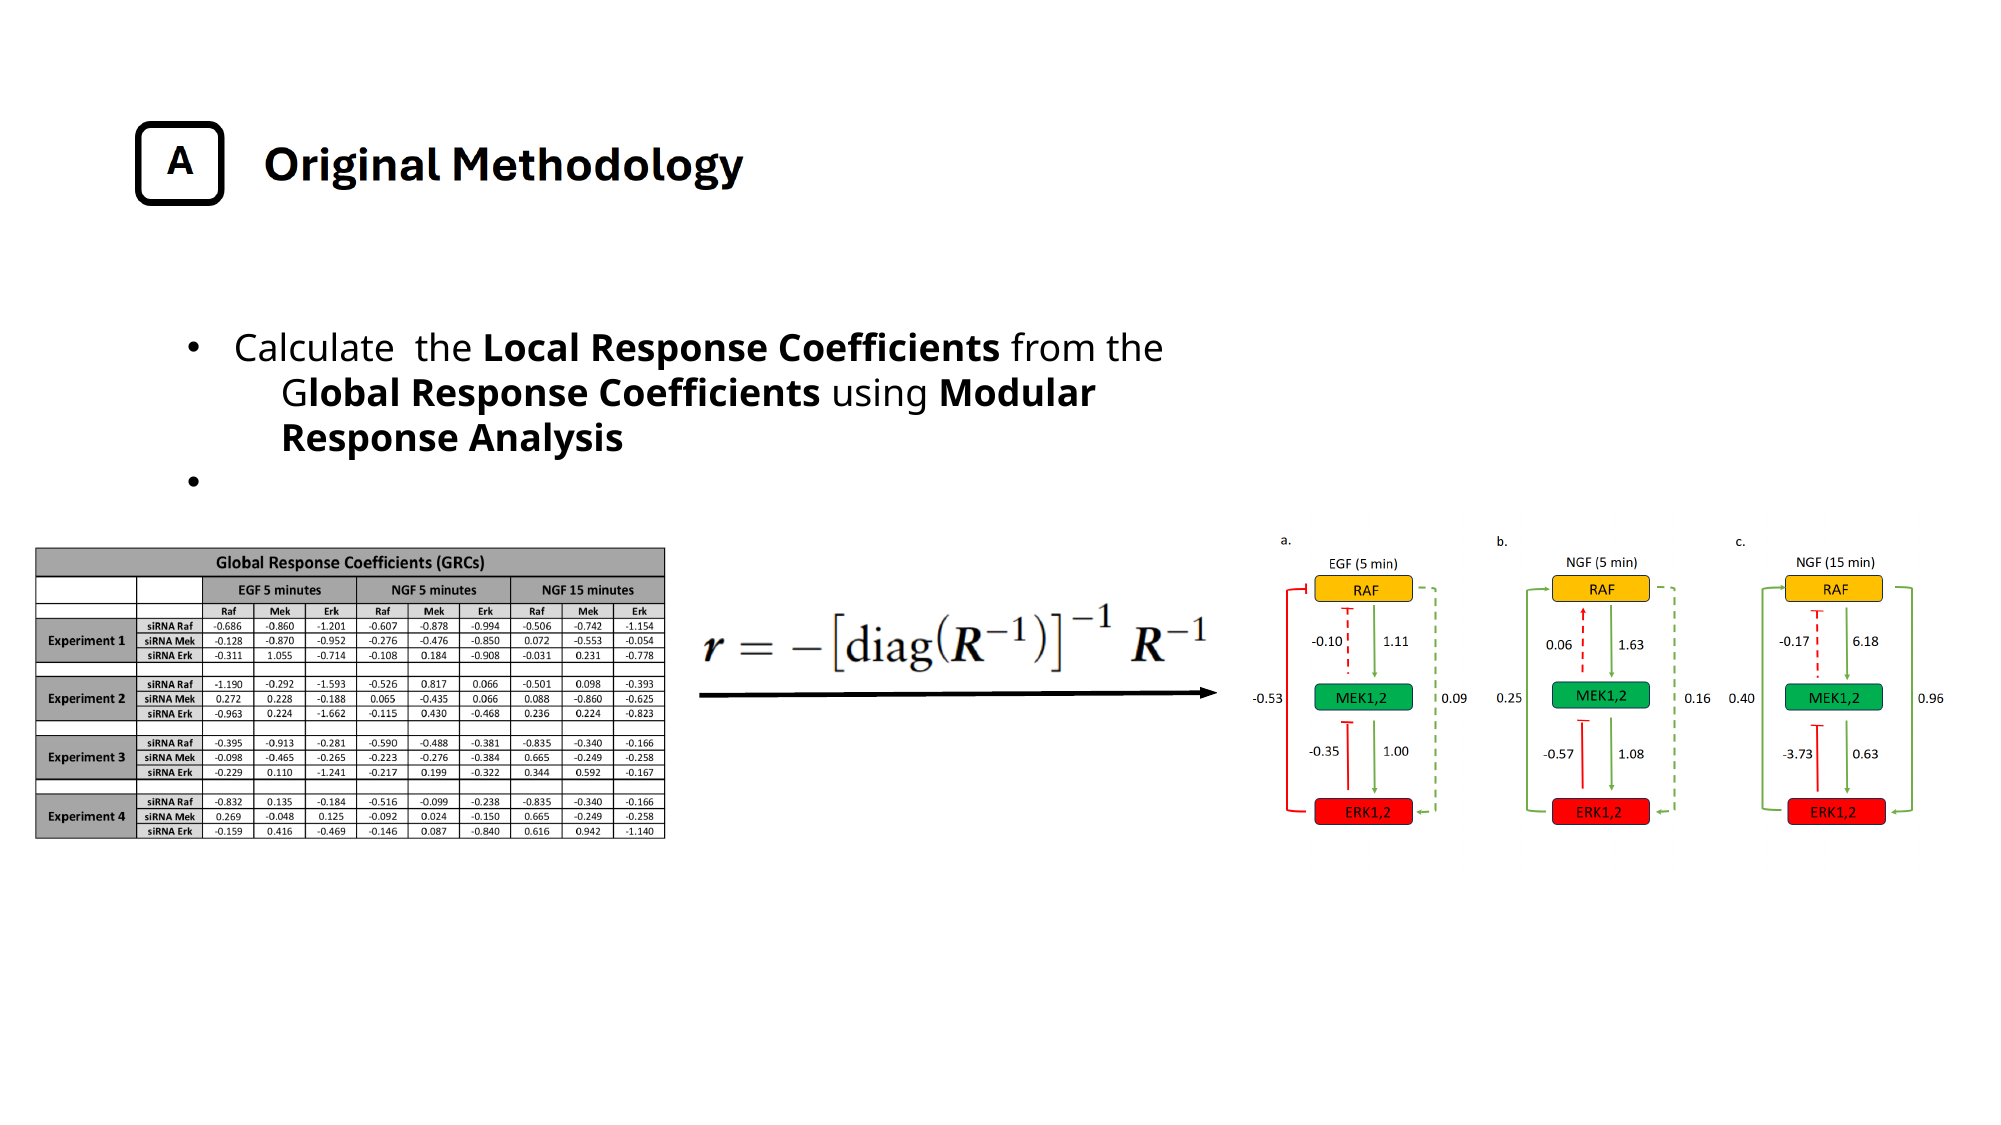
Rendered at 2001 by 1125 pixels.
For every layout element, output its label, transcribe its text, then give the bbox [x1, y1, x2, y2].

picture [699, 594, 1212, 686]
picture [32, 545, 667, 842]
picture [1217, 508, 1958, 880]
text_box Calculate the Local Response Coefficients from the Global Response Coefficients using Modular Response Analysis [172, 316, 1228, 650]
picture [121, 106, 749, 225]
